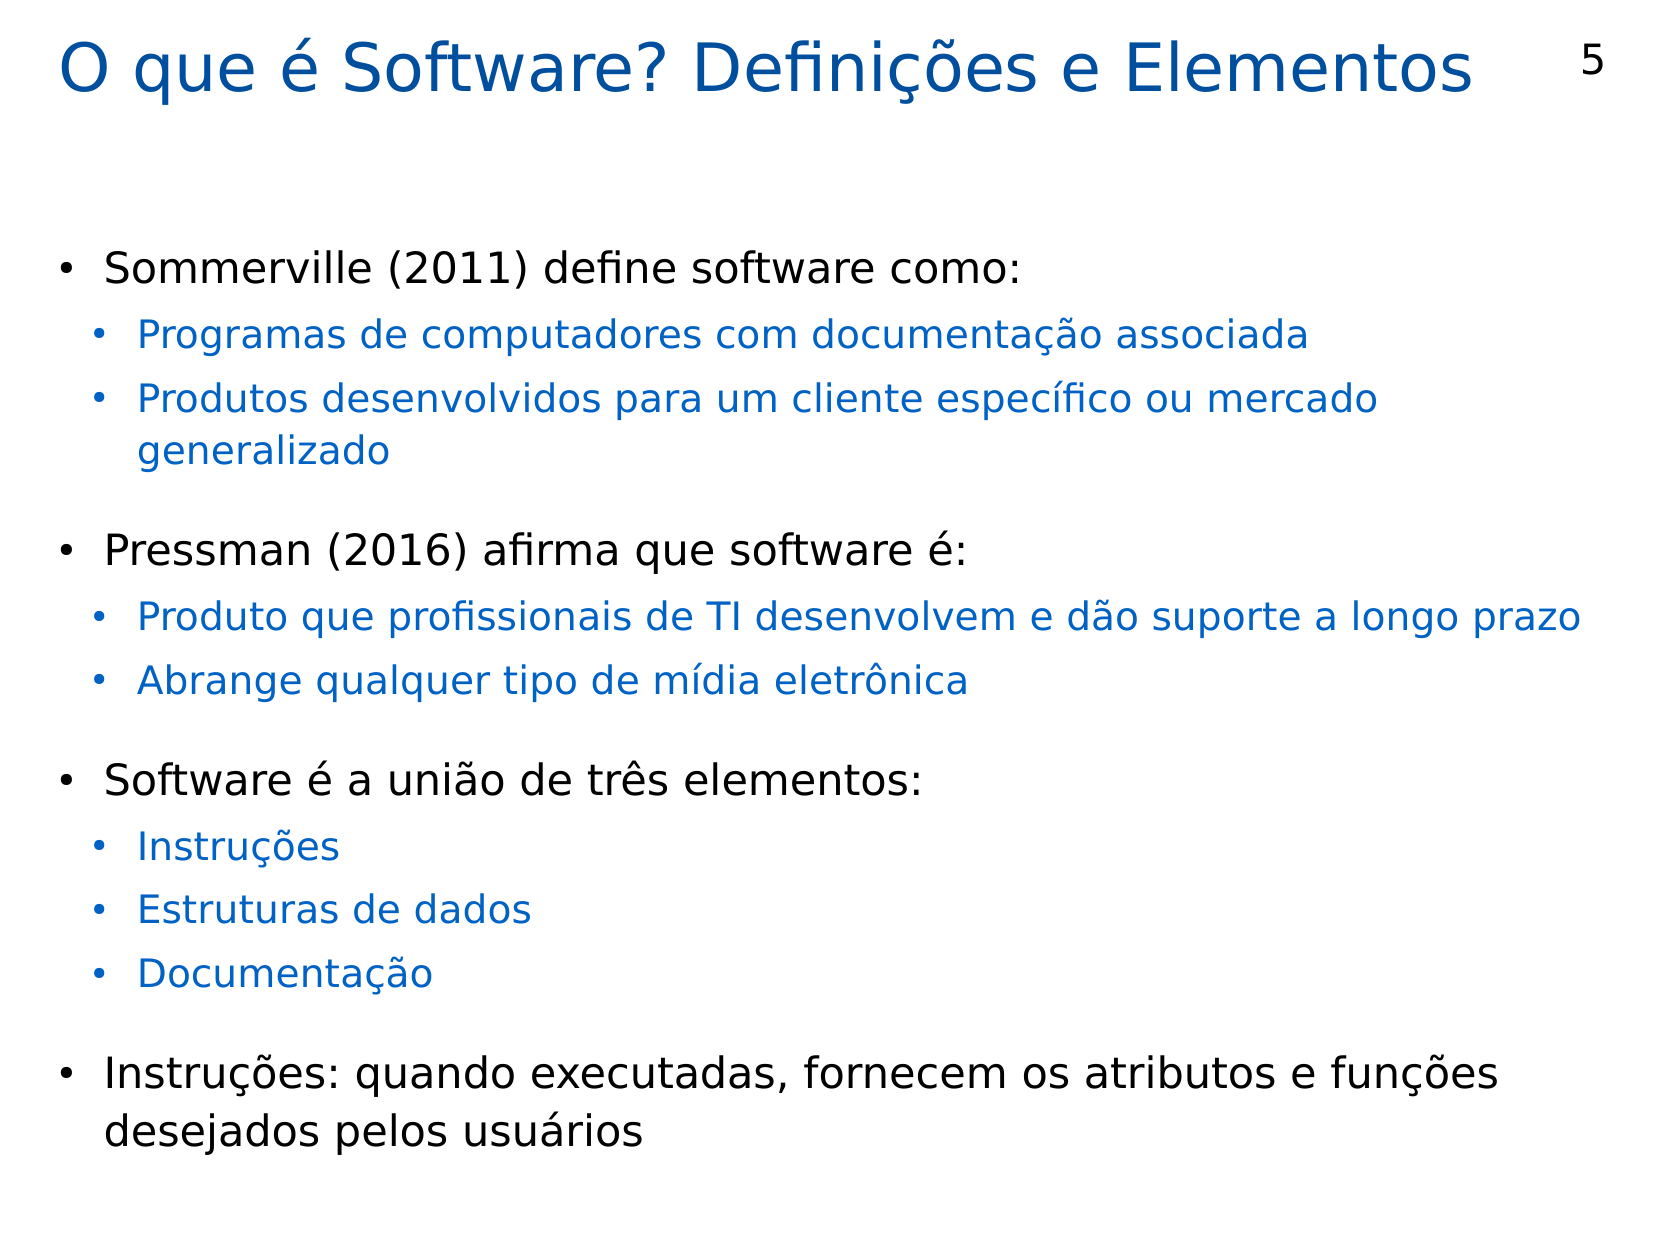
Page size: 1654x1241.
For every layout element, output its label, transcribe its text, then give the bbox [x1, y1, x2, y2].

title O que é Software? Definições e Elementos [59, 29, 1506, 148]
list Sommerville (2011) define software como: Programas de computadores com documentação associada Produtos desenvolvidos para um cliente específico ou mercado generalizado Pressman (2016) afirma que software é: Produto que profissionais de TI desenvolvem e dão suporte a longo prazo Abrange qualquer tipo de mídia eletrônica Software é a união de três elementos: Instruções Estruturas de dados Documentação Instruções: quando executadas, fornecem os atributos e funções desejados pelos usuários [59, 236, 1595, 1211]
